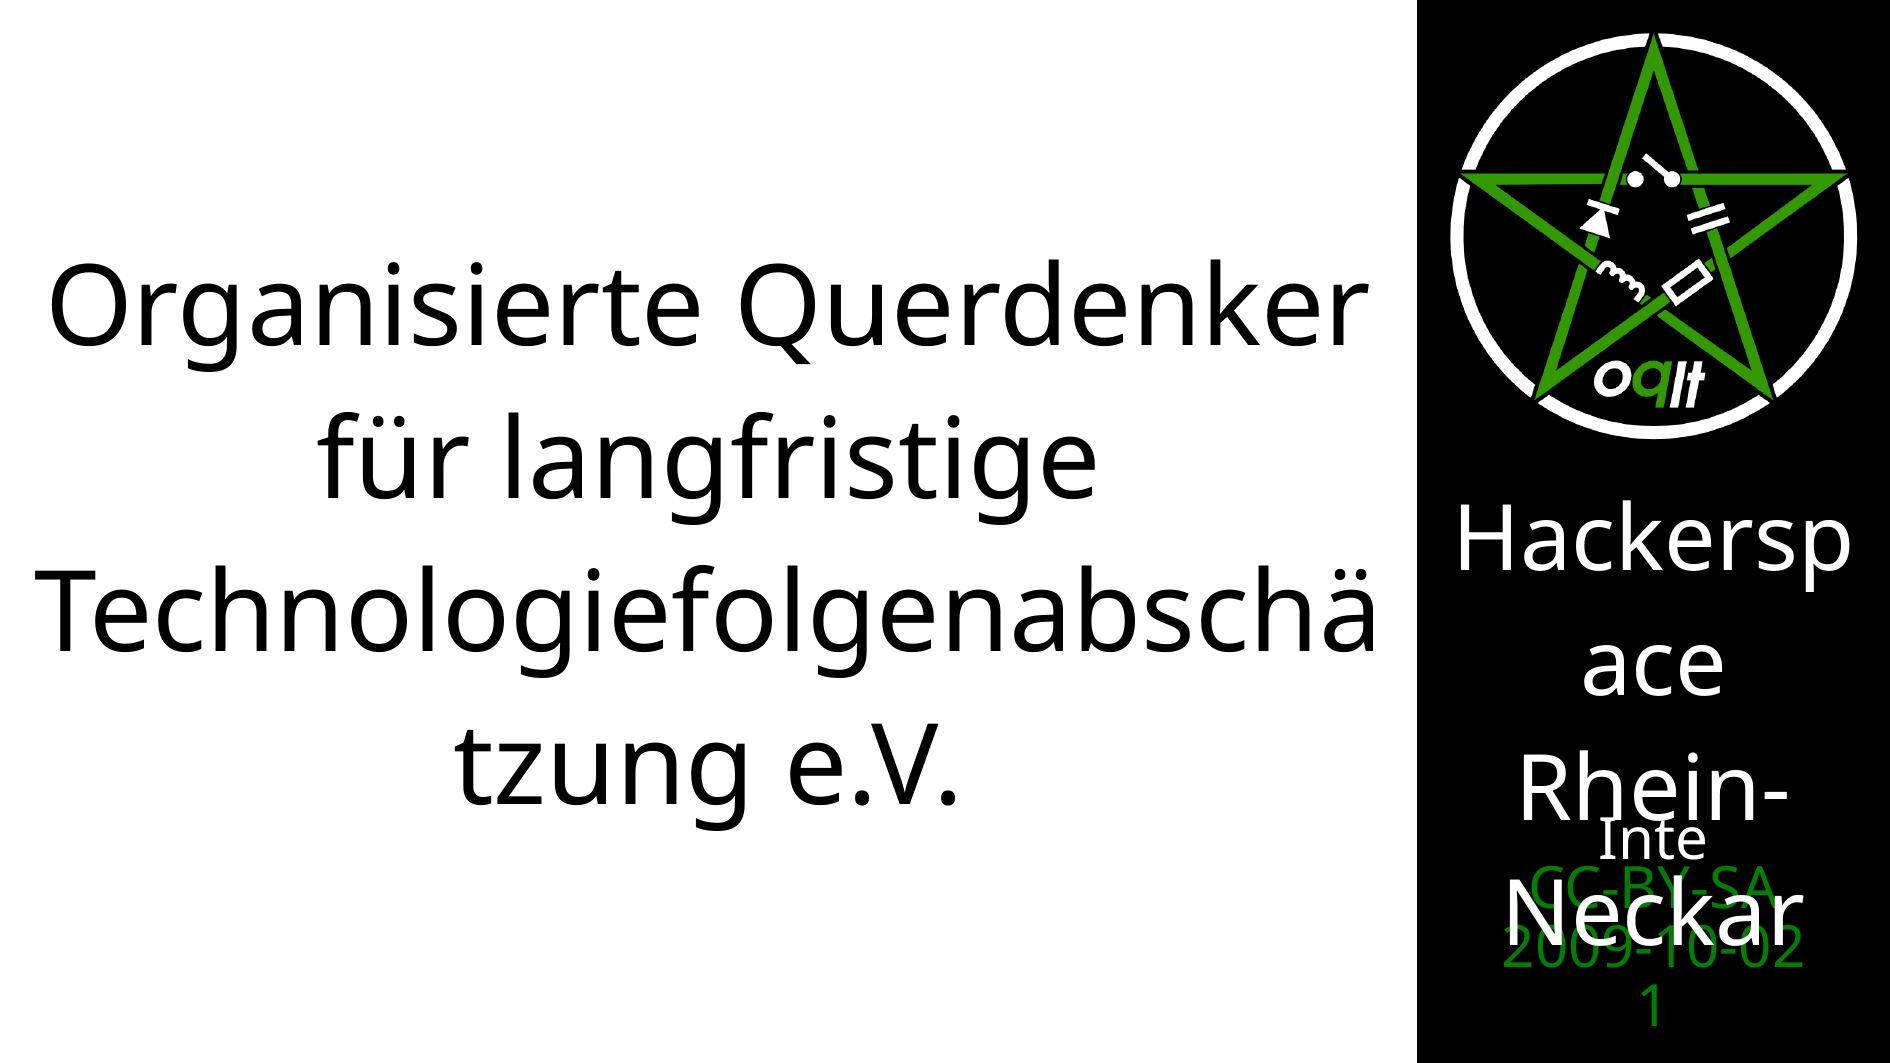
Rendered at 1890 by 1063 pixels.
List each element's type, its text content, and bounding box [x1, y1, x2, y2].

picture [1446, 29, 1861, 443]
text_box Organisierte Querdenker für langfristige Technologiefolgenabschätzung e.V. [29, 29, 1388, 1034]
